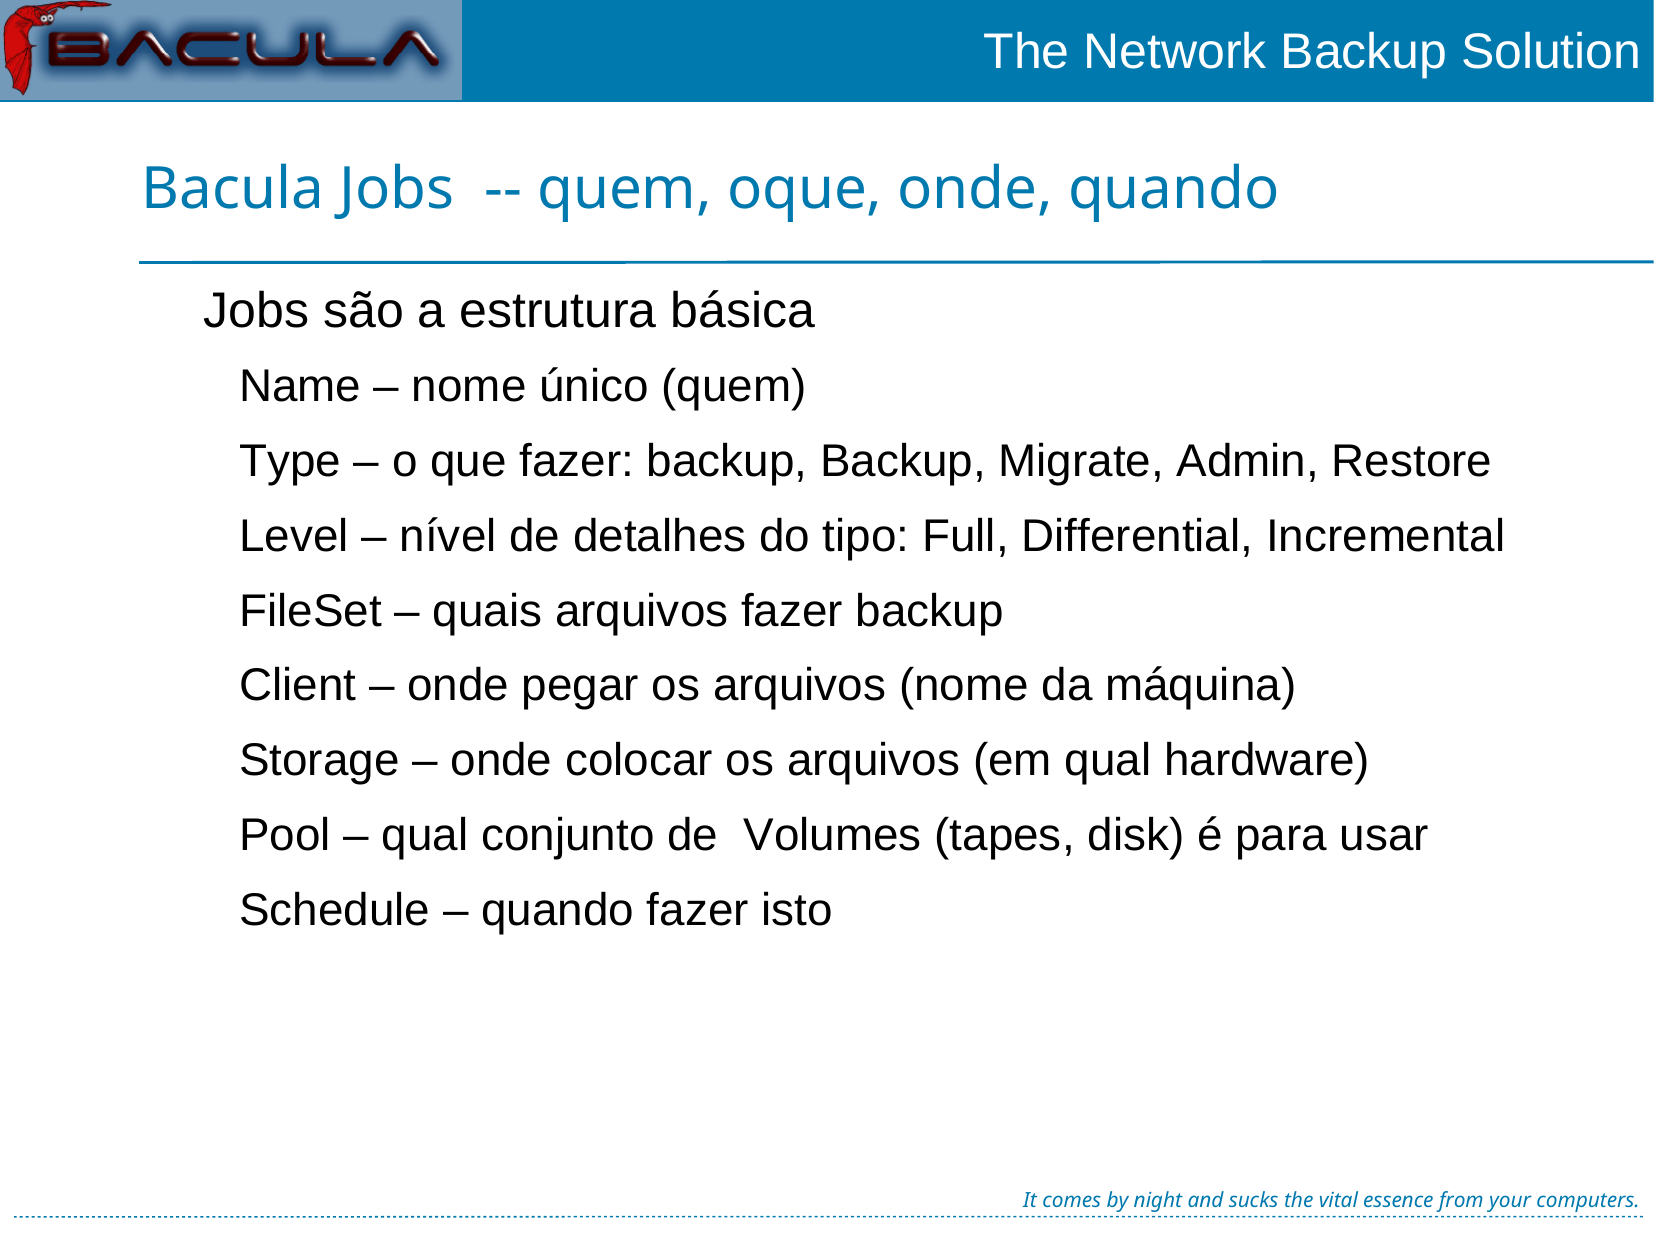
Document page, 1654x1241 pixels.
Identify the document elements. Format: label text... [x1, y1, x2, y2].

picture [0, 0, 461, 99]
title Bacula Jobs -- quem, oque, onde, quando [141, 112, 1501, 226]
list Jobs são a estrutura básica Name – nome único (quem) Type – o que fazer: backup, Backup, Migrate, Admin, Restore Level – nível de detalhes do tipo: Full, Differential, Incremental FileSet – quais arquivos fazer backup Client – onde pegar os arquivos (nome da máquina) Storage – onde colocar os arquivos (em qual hardware) Pool – qual conjunto de Volumes (tapes, disk) é para usar Schedule – quando fazer isto [144, 281, 1538, 1038]
